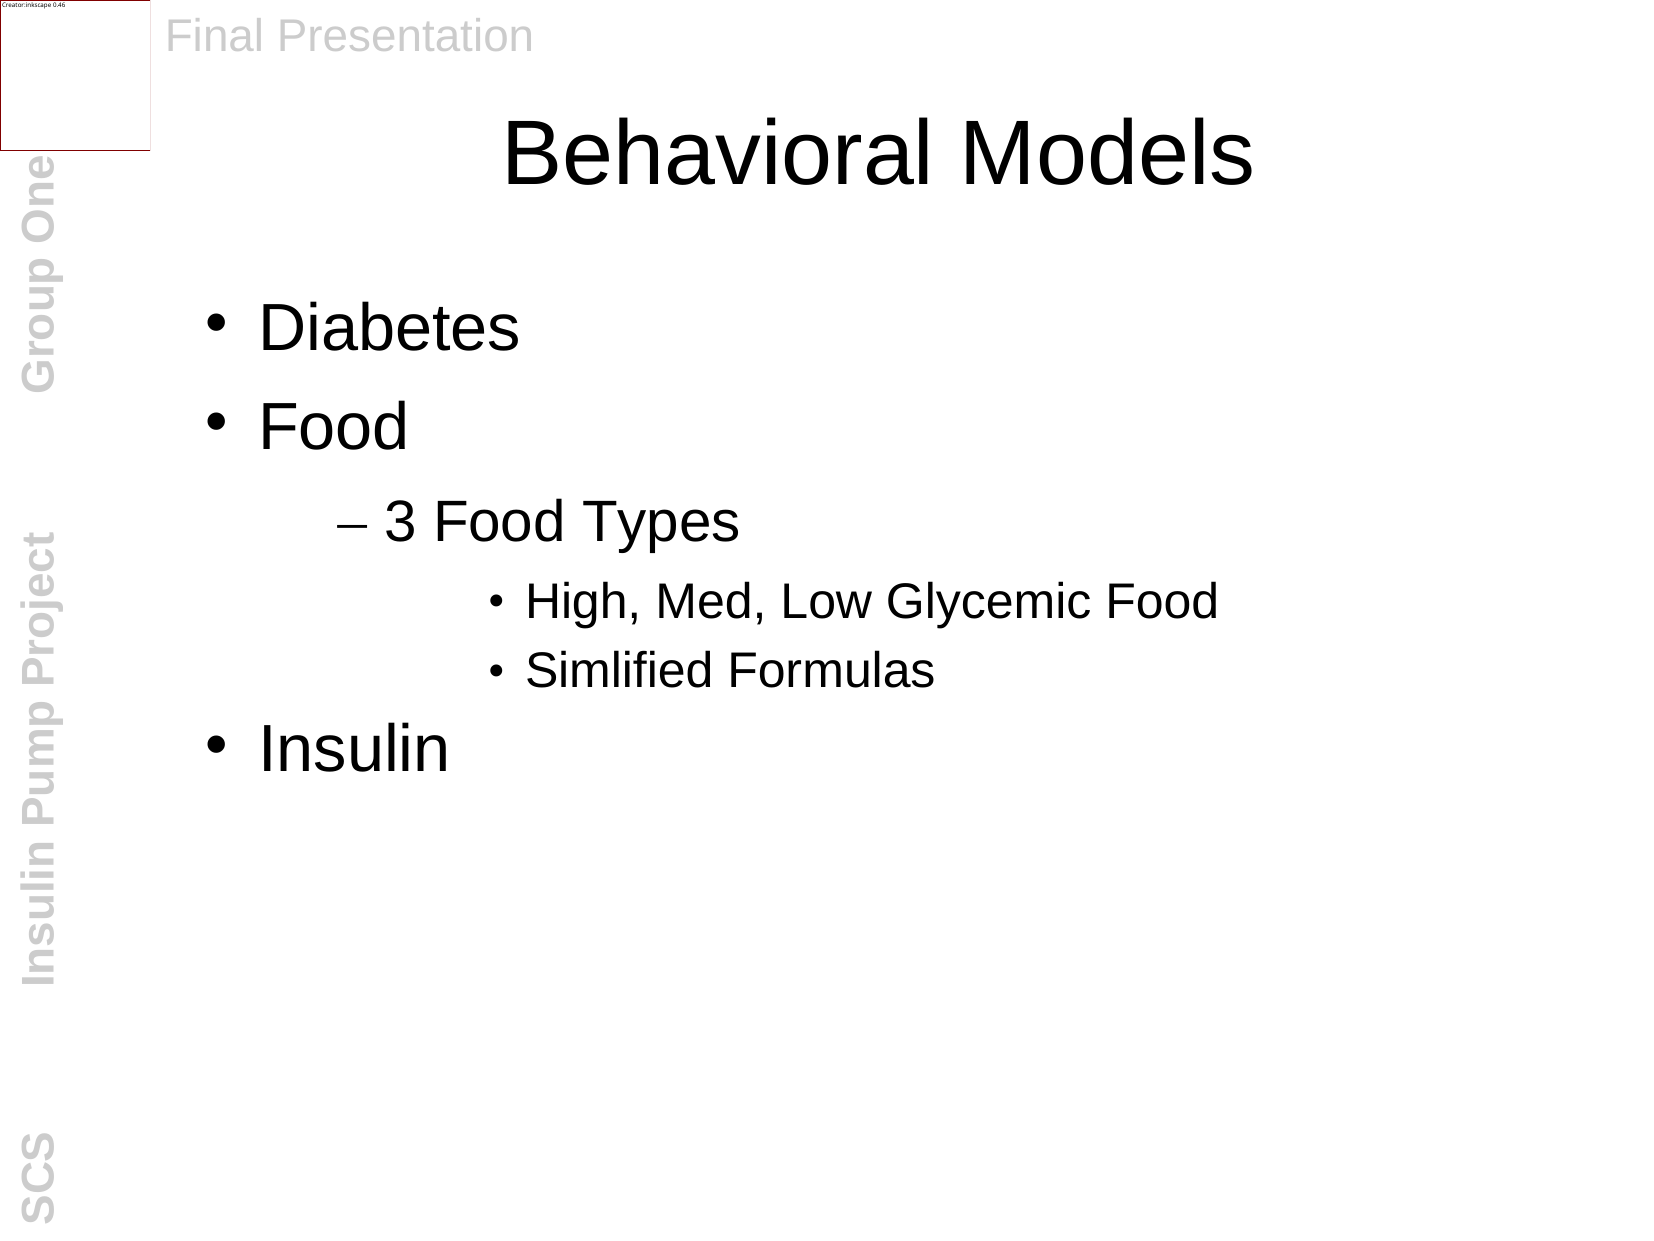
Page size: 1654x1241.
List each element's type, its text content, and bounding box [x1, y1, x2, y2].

list Diabetes Food 3 Food Types High, Med, Low Glycemic Food Simlified Formulas Insulin [187, 290, 1571, 1094]
title Behavioral Models [187, 56, 1571, 249]
